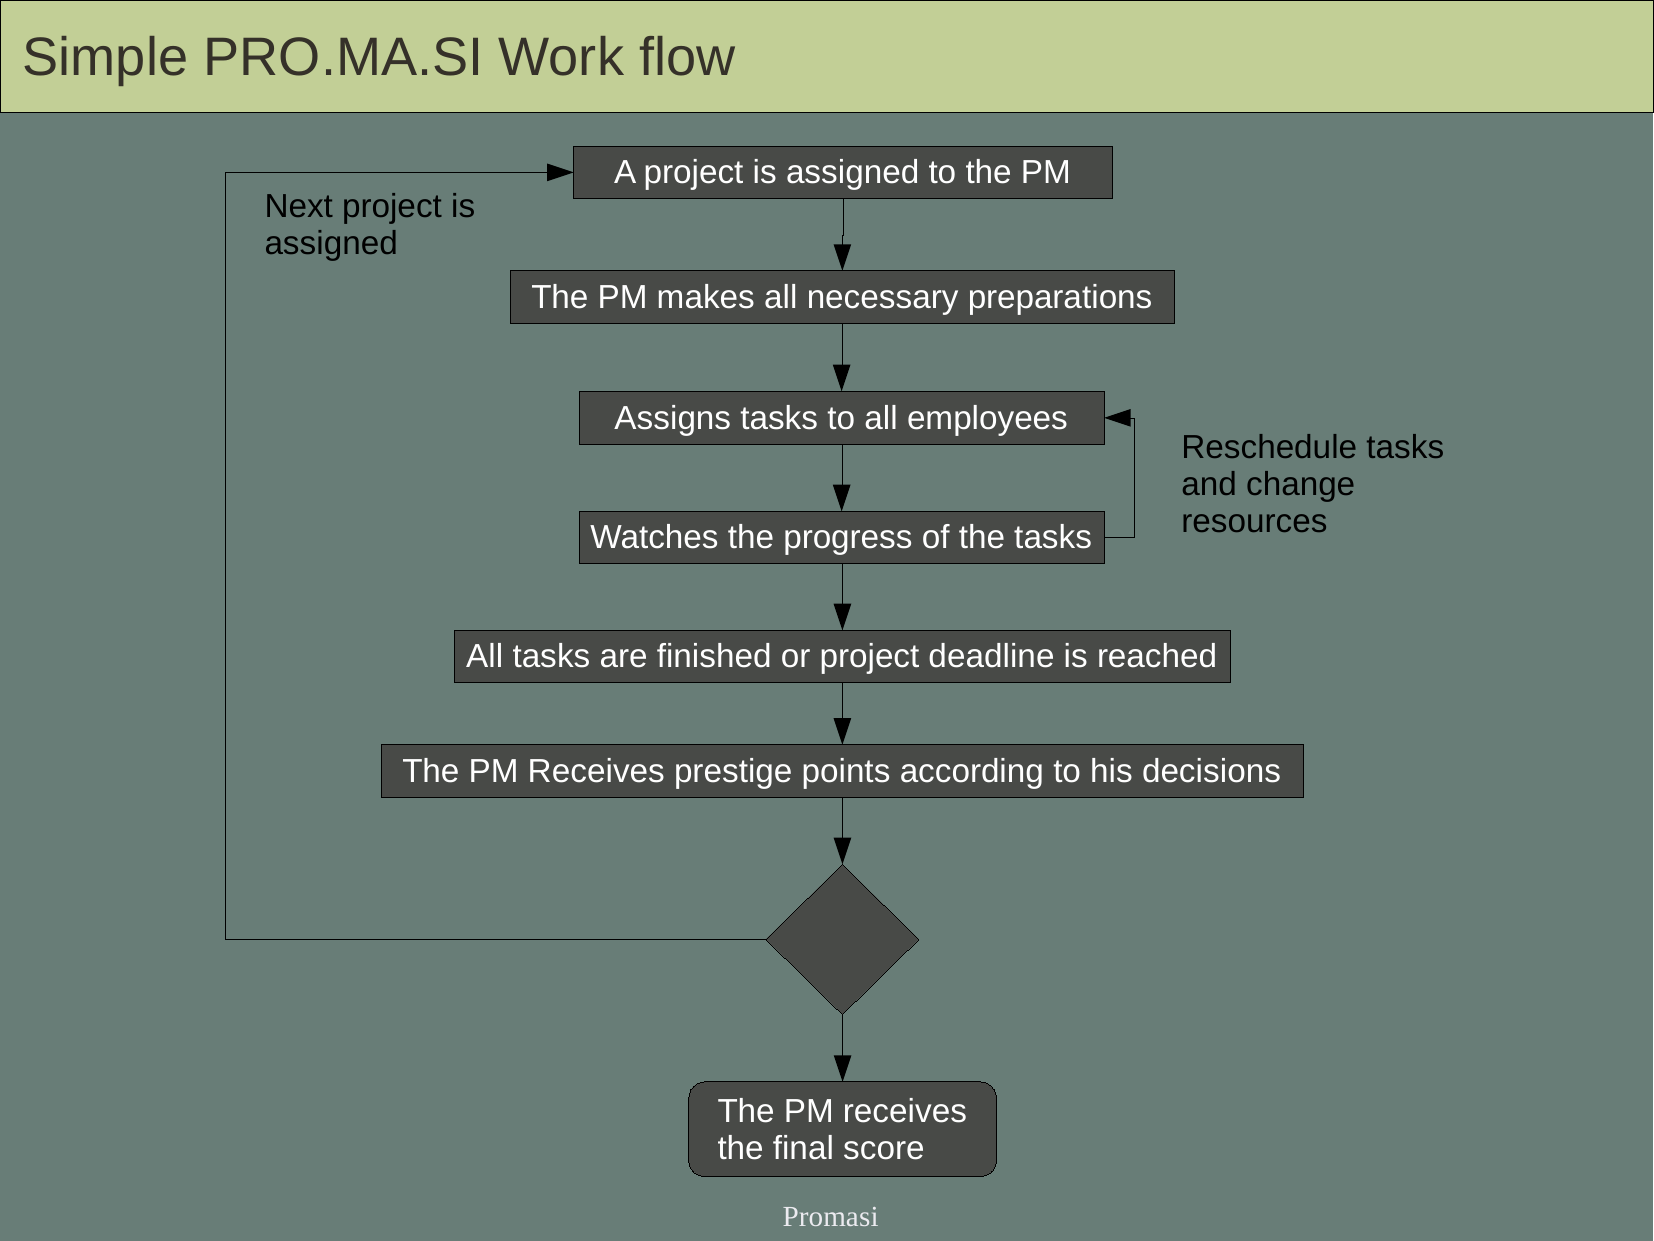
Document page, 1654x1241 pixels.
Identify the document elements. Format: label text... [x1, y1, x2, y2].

text_box All tasks are finished or project deadline is reached [454, 630, 1231, 683]
text_box Next project is assigned [249, 179, 503, 269]
text_box The PM Receives prestige points according to his decisions [381, 744, 1304, 798]
title Simple PRO.MA.SI Work flow [8, 19, 863, 95]
text_box The PM receives the final score [688, 1081, 997, 1177]
text_box Reschedule tasks and change resources [1166, 420, 1505, 547]
text_box The PM makes all necessary preparations [510, 270, 1175, 324]
text_box Watches the progress of the tasks [579, 511, 1105, 564]
text_box A project is assigned to the PM [573, 146, 1113, 199]
text_box Assigns tasks to all employees [579, 391, 1105, 445]
text_box [766, 864, 919, 1014]
